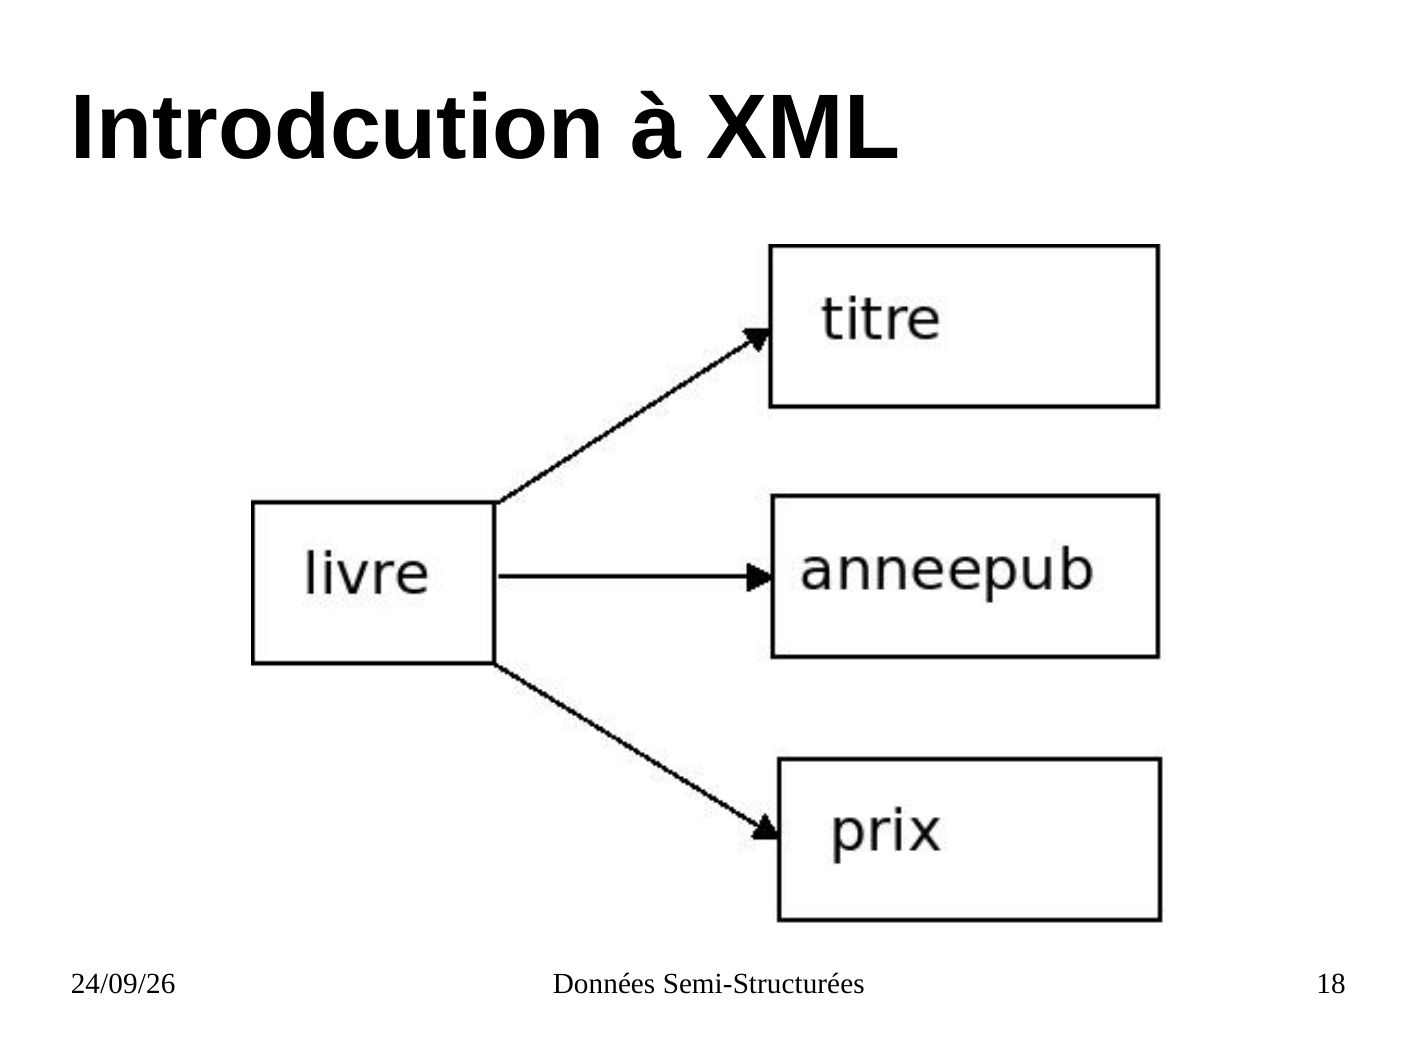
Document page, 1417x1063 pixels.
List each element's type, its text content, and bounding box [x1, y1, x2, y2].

title Introdcution à XML [70, 42, 1346, 212]
picture [251, 244, 1165, 925]
